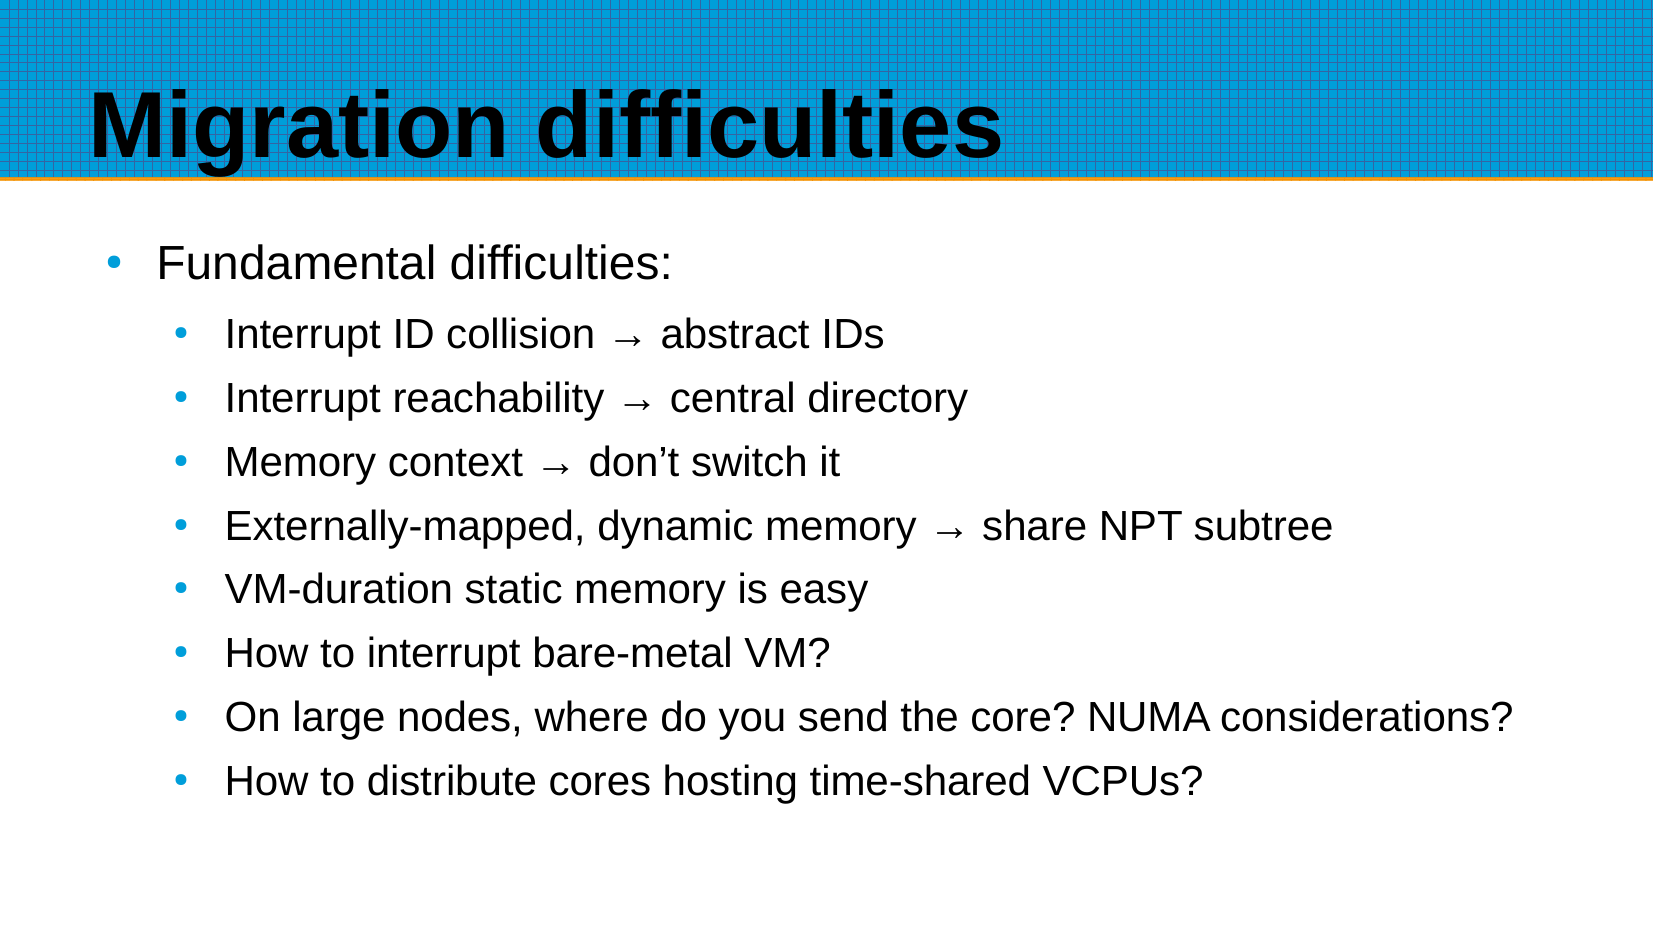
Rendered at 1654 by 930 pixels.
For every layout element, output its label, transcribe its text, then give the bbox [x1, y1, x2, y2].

list Fundamental difficulties: Interrupt ID collision → abstract IDs Interrupt reachability → central directory Memory context → don’t switch it Externally-mapped, dynamic memory → share NPT subtree VM-duration static memory is easy How to interrupt bare-metal VM? On large nodes, where do you send the core? NUMA considerations? How to distribute cores hosting time-shared VCPUs? [88, 236, 1565, 812]
title Migration difficulties [88, 14, 1565, 178]
